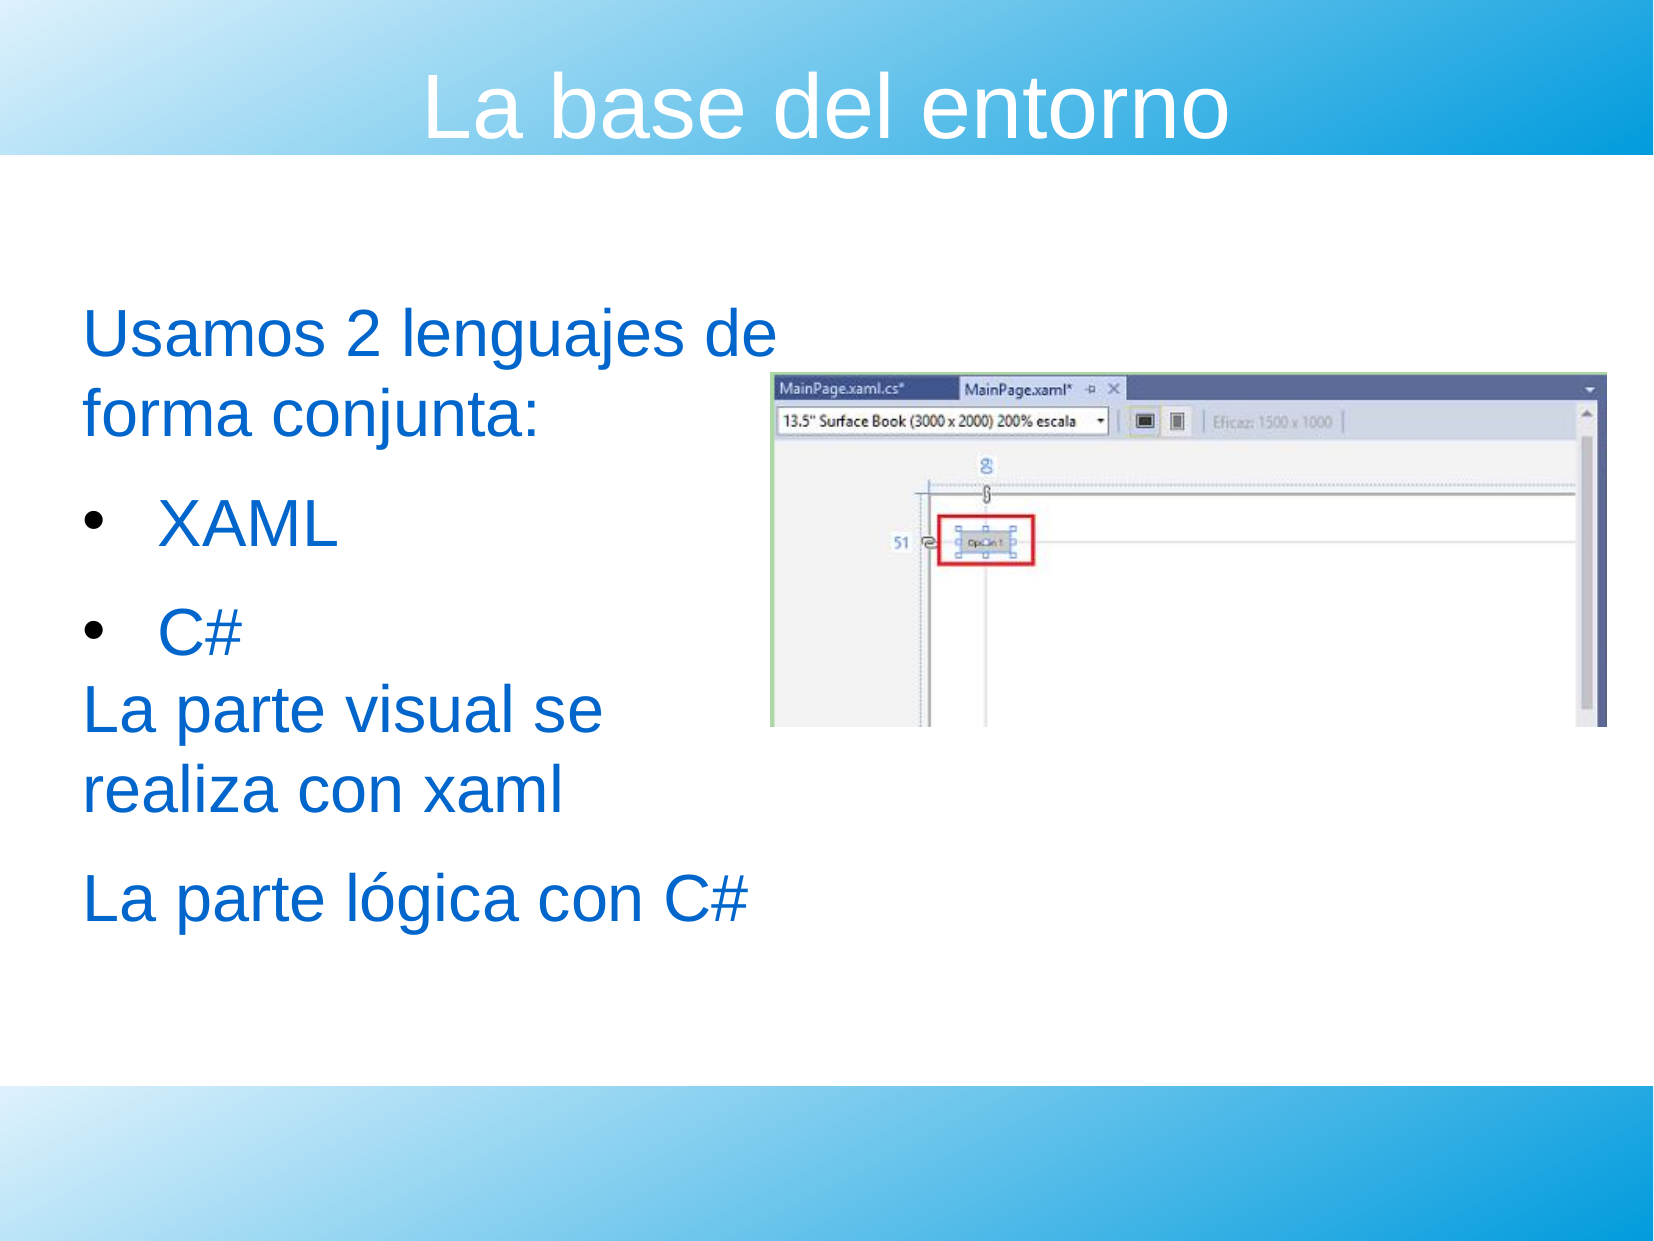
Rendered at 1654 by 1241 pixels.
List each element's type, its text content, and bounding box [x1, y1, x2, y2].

list La parte visual se realiza con xaml La parte lógica con C# [82, 665, 809, 1009]
title La base del entorno [82, 46, 1571, 158]
picture [770, 372, 1607, 727]
list Usamos 2 lenguajes de forma conjunta: XAML C# [82, 290, 809, 665]
